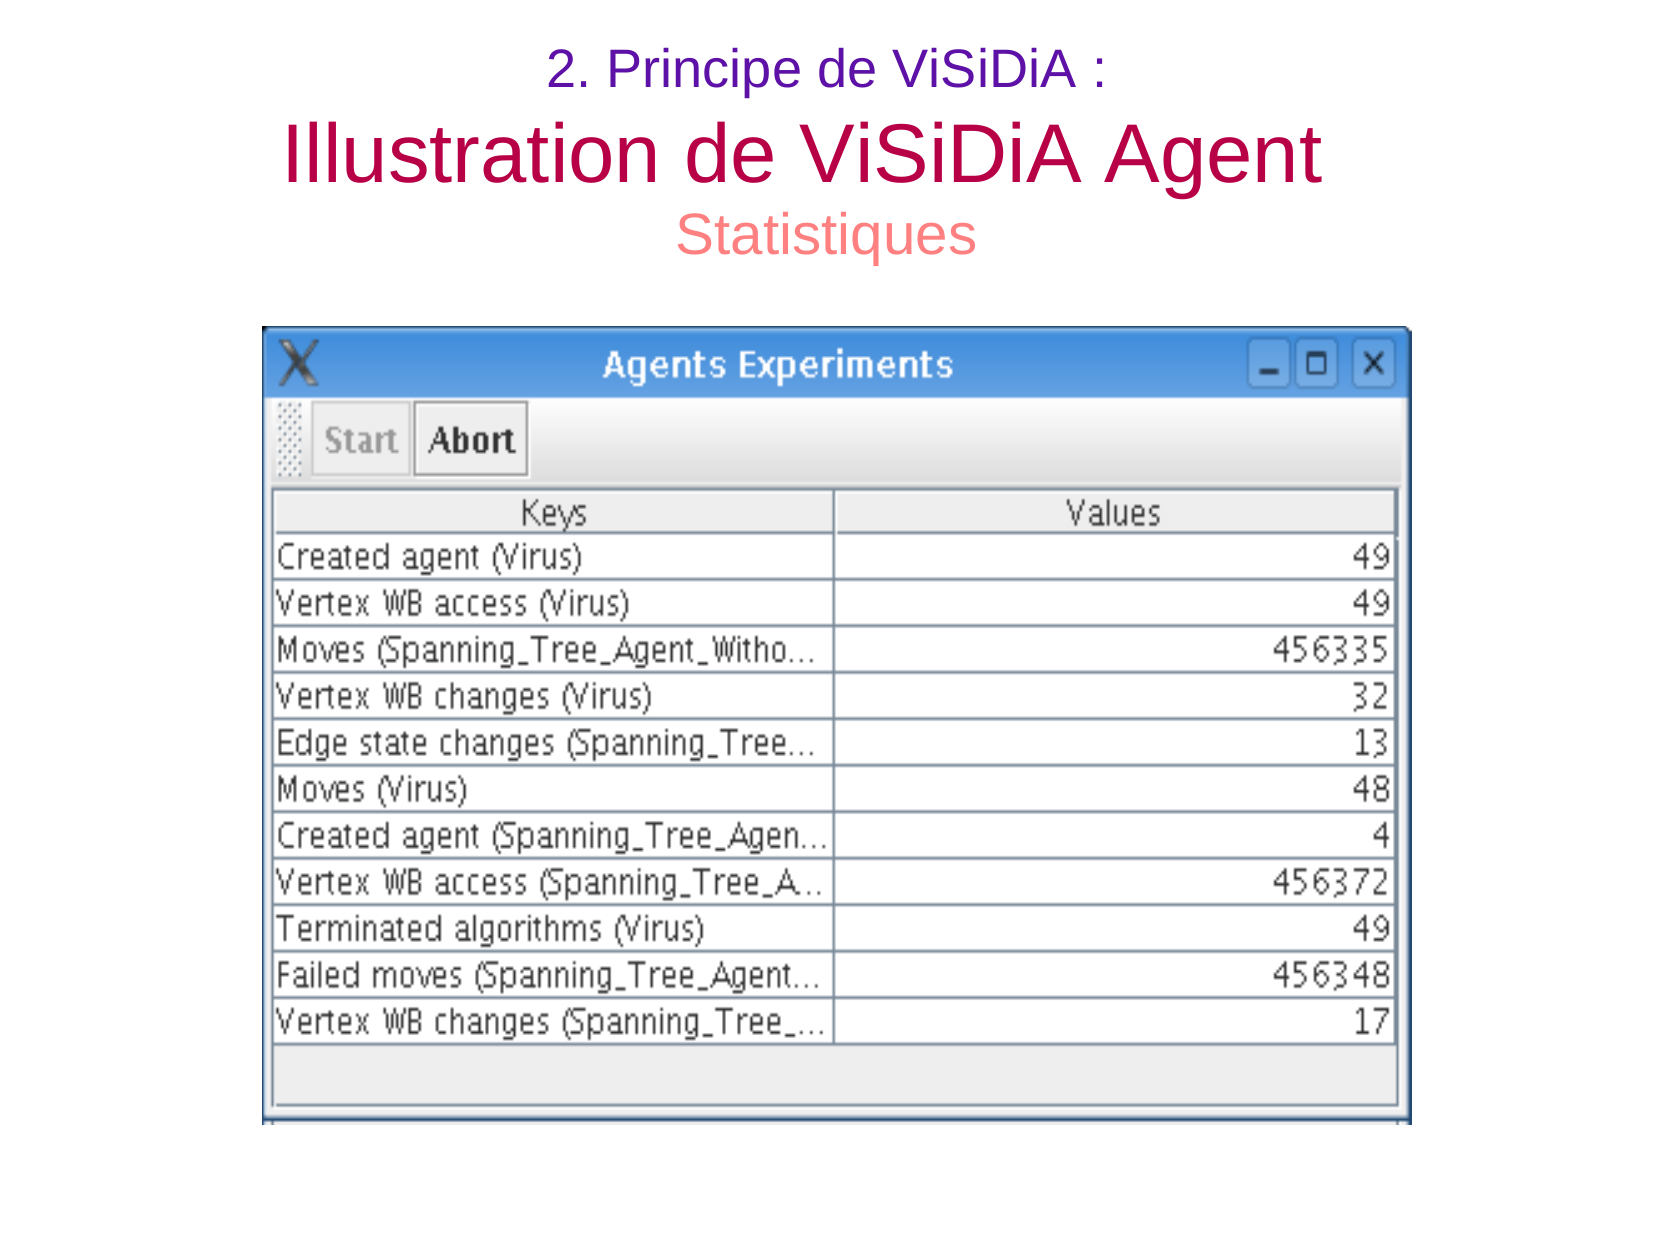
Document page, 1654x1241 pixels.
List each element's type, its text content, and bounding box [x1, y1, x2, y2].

title 2. Principe de ViSiDiA : Illustration de ViSiDiA Agent Statistiques [82, 39, 1571, 267]
picture [262, 326, 1412, 1126]
